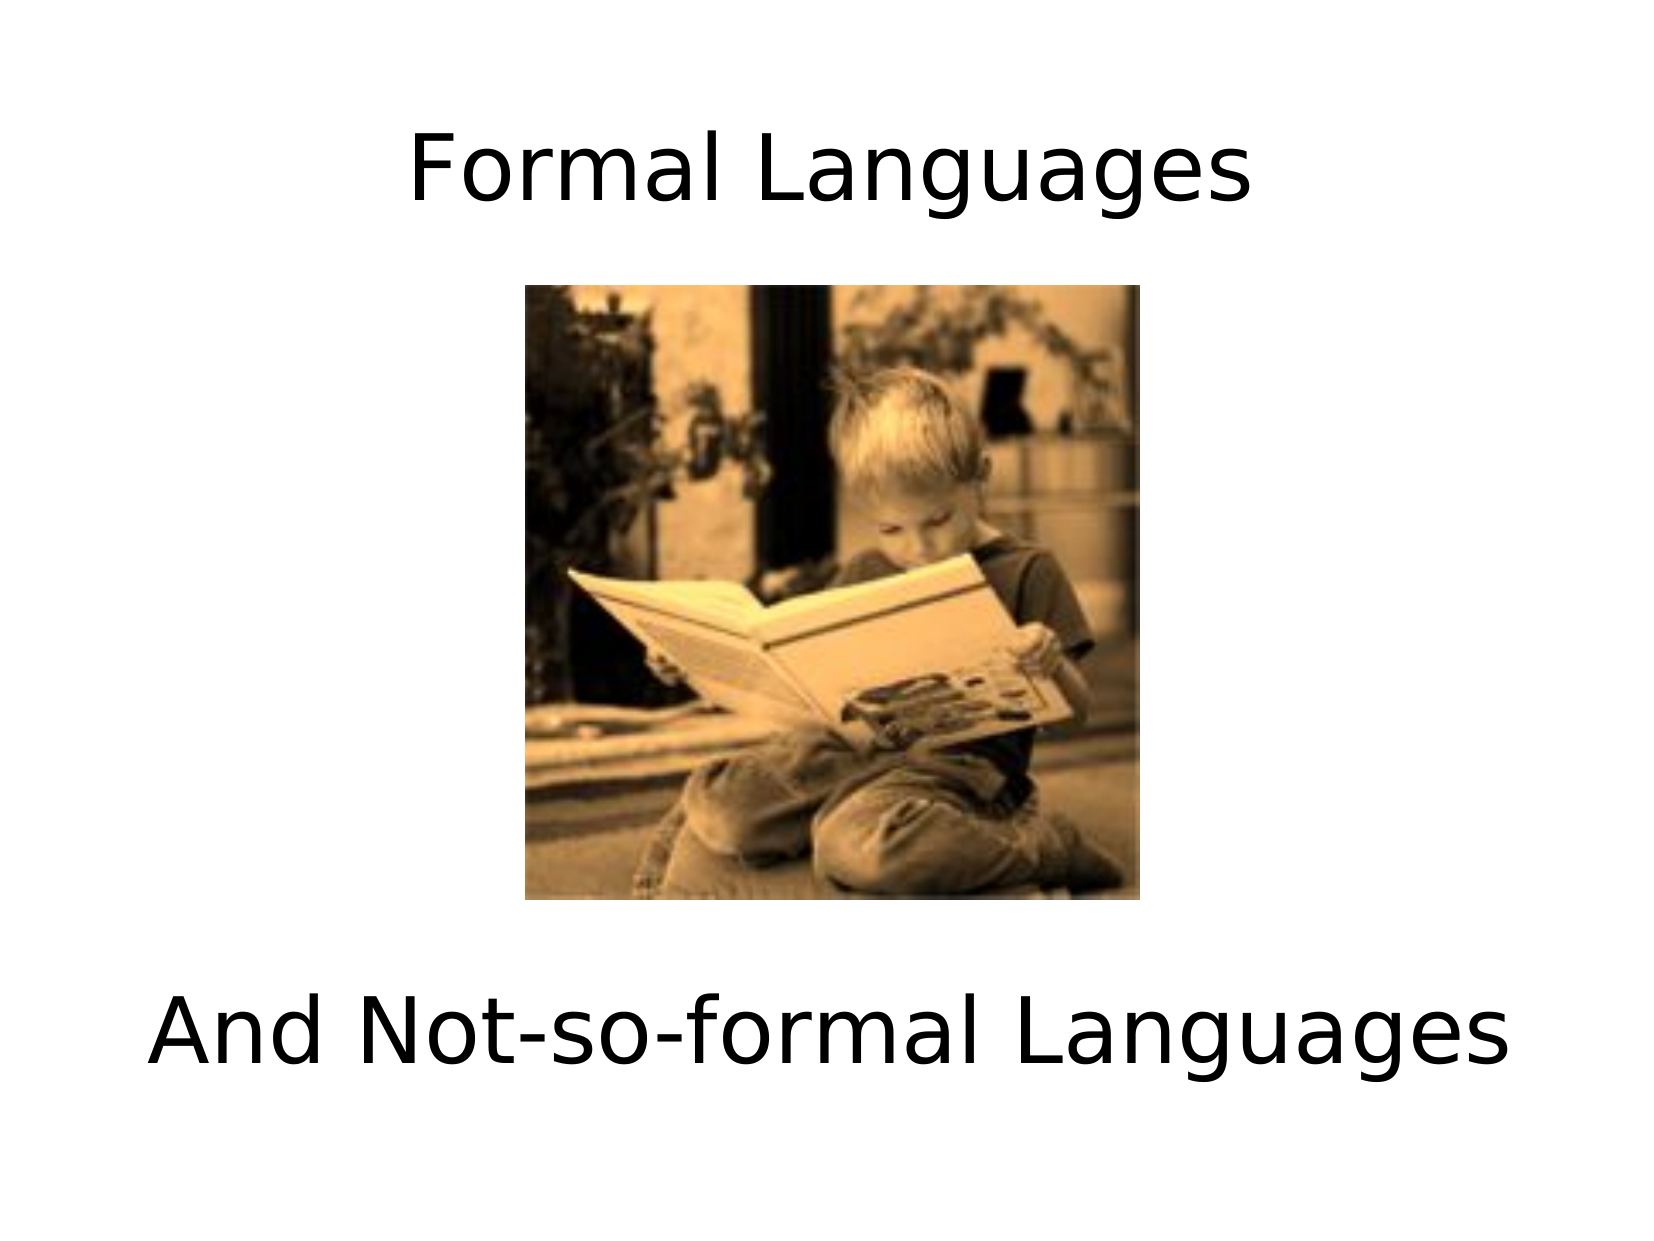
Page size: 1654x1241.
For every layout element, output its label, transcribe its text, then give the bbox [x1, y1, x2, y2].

title Formal Languages [86, 75, 1576, 263]
picture [525, 285, 1140, 901]
title And Not-so-formal Languages [86, 937, 1576, 1126]
